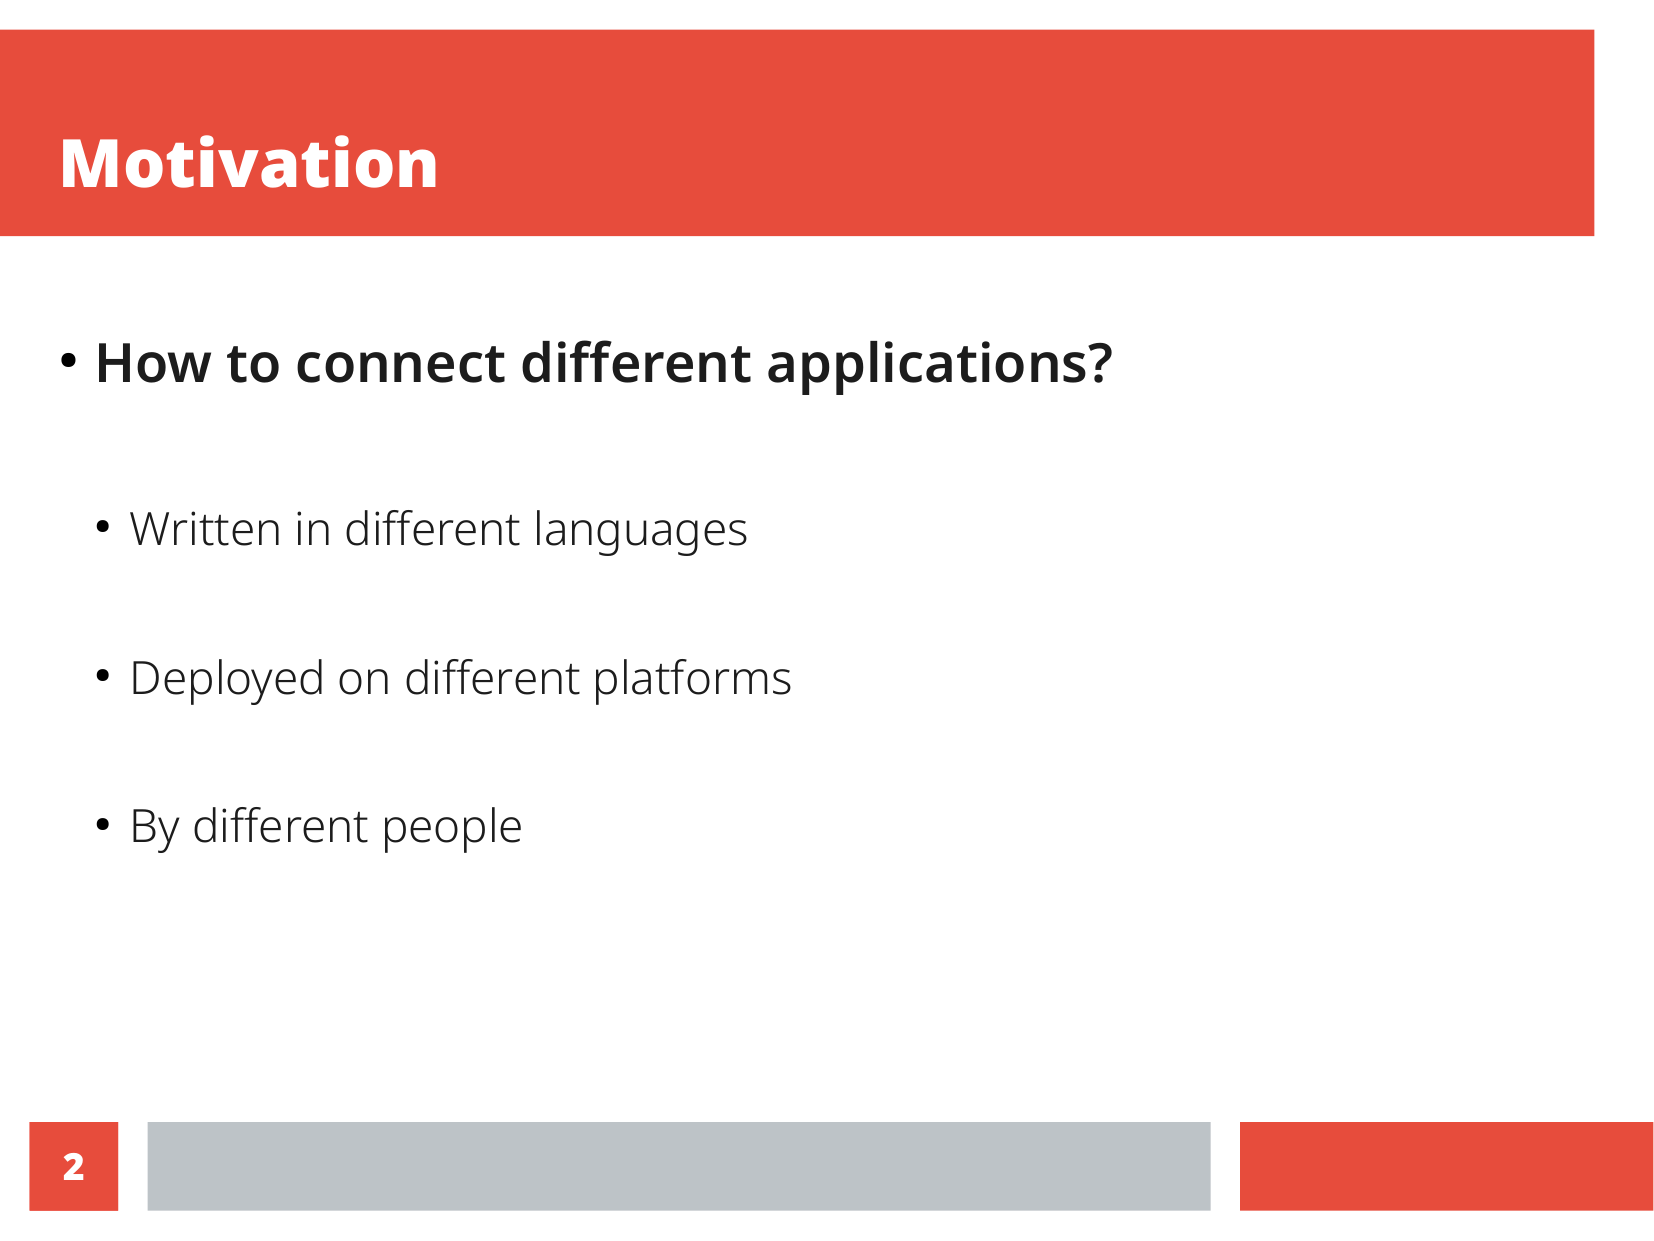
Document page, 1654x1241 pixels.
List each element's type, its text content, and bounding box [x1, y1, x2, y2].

list How to connect different applications? Written in different languages Deployed on different platforms By different people [59, 324, 1565, 1093]
title Motivation [59, 59, 1595, 207]
